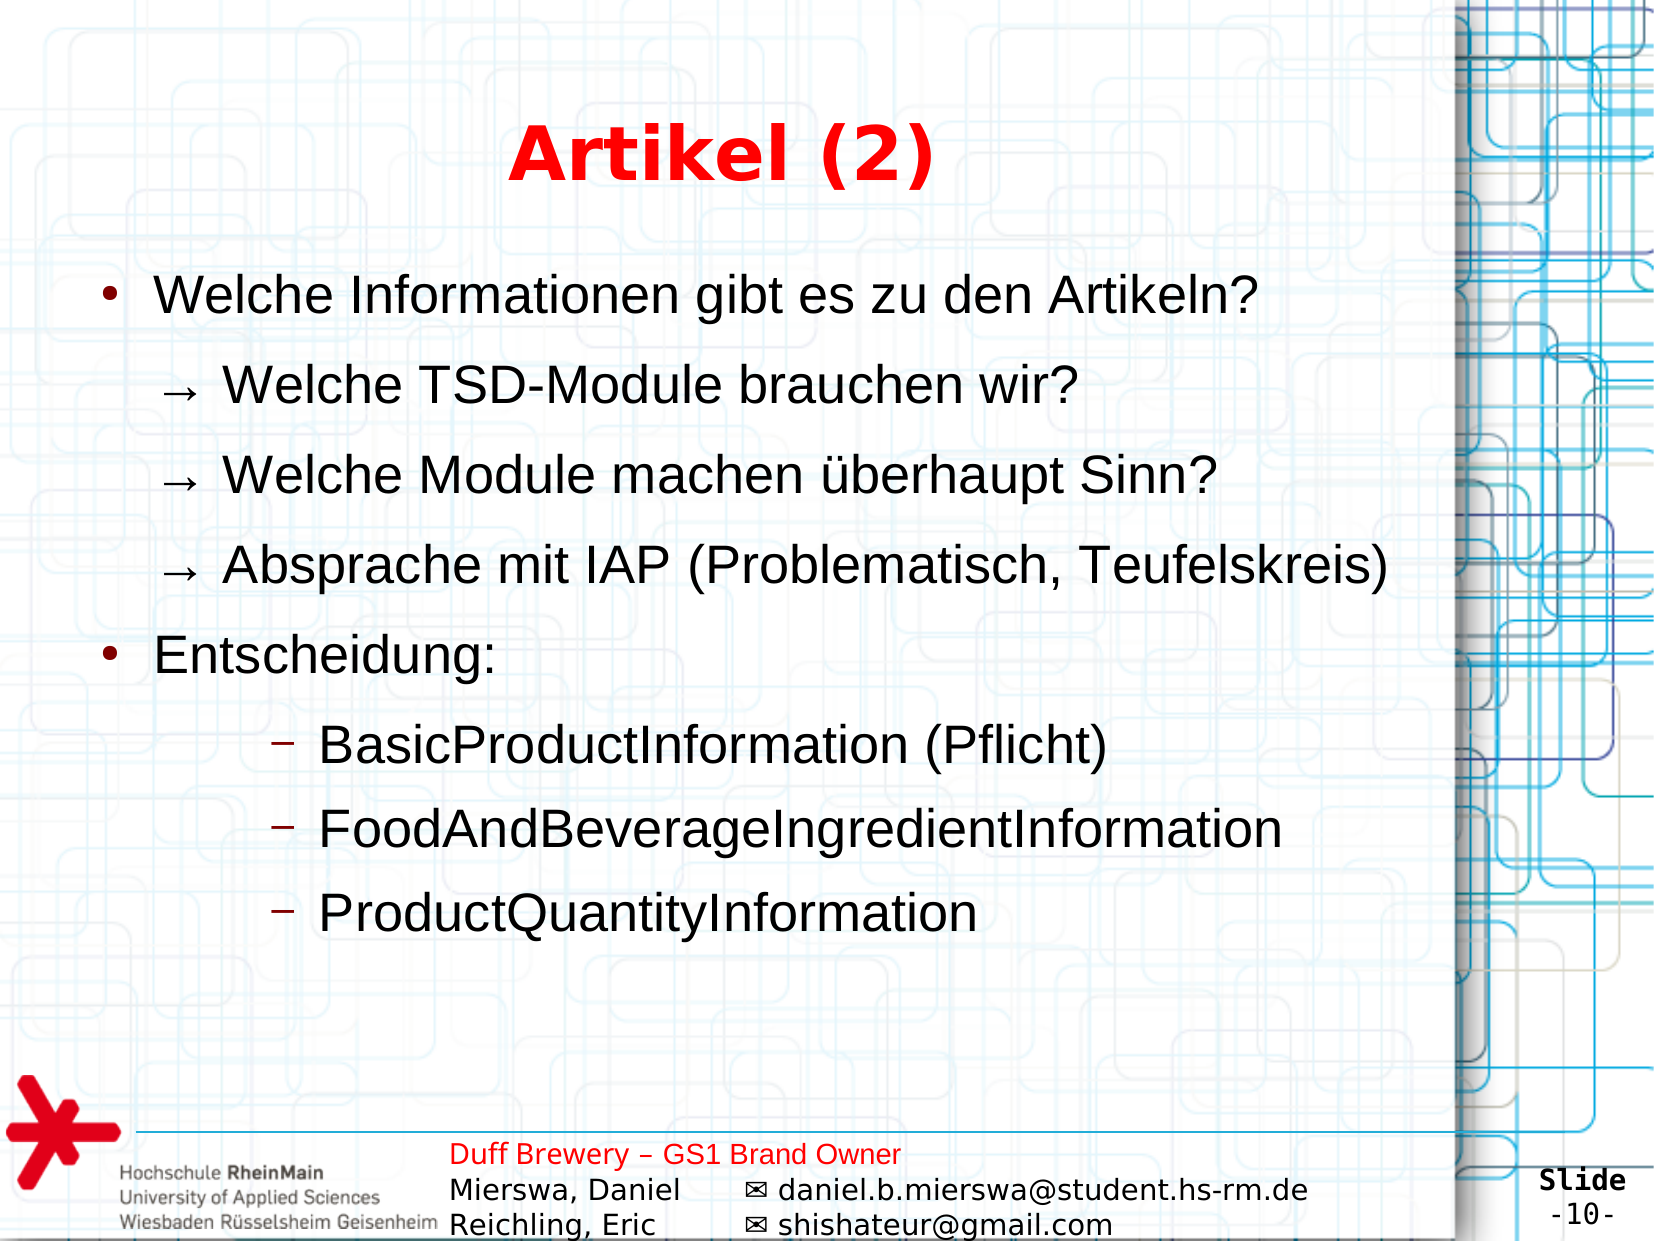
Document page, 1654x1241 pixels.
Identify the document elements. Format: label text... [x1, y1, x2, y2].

picture [964, 1221, 973, 1233]
list Welche Informationen gibt es zu den Artikeln? → Welche TSD-Module brauchen wir? → Welche Module machen überhaupt Sinn? → Absprache mit IAP (Problematisch, Teufelskreis) Entscheidung: BasicProductInformation (Pflicht) FoodAndBeverageIngredientInformation ProductQuantityInformation [82, 264, 1418, 975]
title Artikel (2) [29, 70, 1418, 239]
picture [568, 1221, 577, 1233]
picture [0, 0, 1654, 1241]
